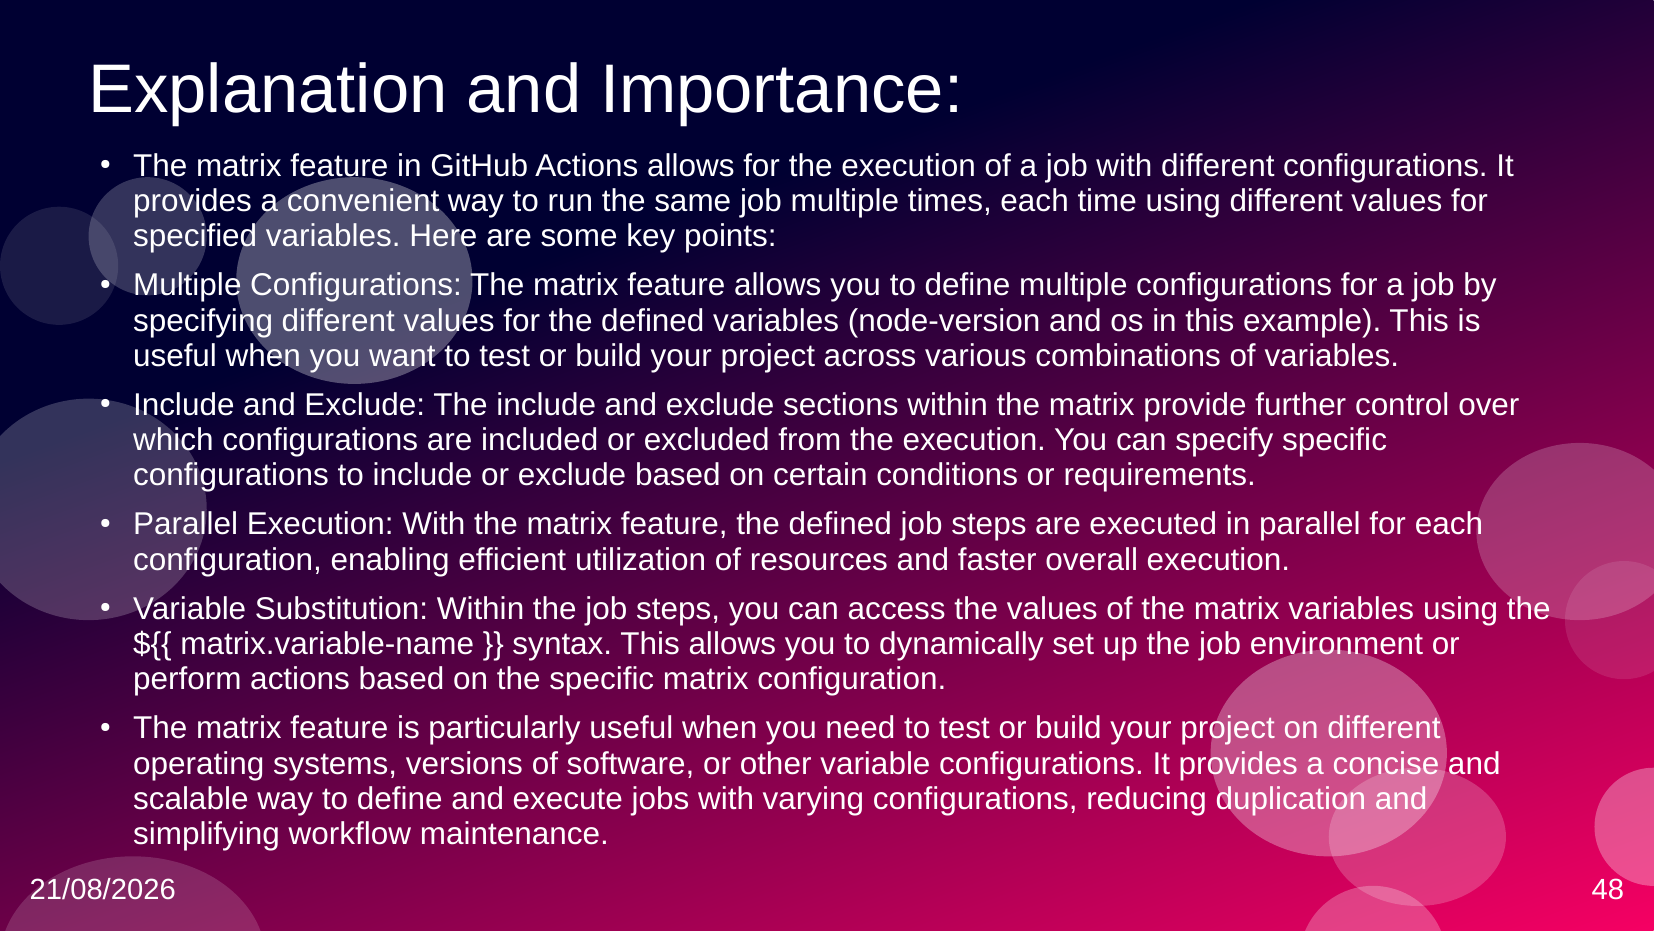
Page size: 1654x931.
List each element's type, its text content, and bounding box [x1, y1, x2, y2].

title Explanation and Importance: [88, 29, 1565, 147]
list The matrix feature in GitHub Actions allows for the execution of a job with different configurations. It provides a convenient way to run the same job multiple times, each time using different values for specified variables. Here are some key points: Multiple Configurations: The matrix feature allows you to define multiple configurations for a job by specifying different values for the defined variables (node-version and os in this example). This is useful when you want to test or build your project across various combinations of variables. Include and Exclude: The include and exclude sections within the matrix provide further control over which configurations are included or excluded from the execution. You can specify specific configurations to include or exclude based on certain conditions or requirements. Parallel Execution: With the matrix feature, the defined job steps are executed in parallel for each configuration, enabling efficient utilization of resources and faster overall execution. Variable Substitution: Within the job steps, you can access the values of the matrix variables using the ${{ matrix.variable-name }} syntax. This allows you to dynamically set up the job environment or perform actions based on the specific matrix configuration. The matrix feature is particularly useful when you need to test or build your project on different operating systems, versions of software, or other variable configurations. It provides a concise and scalable way to define and execute jobs with varying configurations, reducing duplication and simplifying workflow maintenance. [88, 147, 1565, 857]
